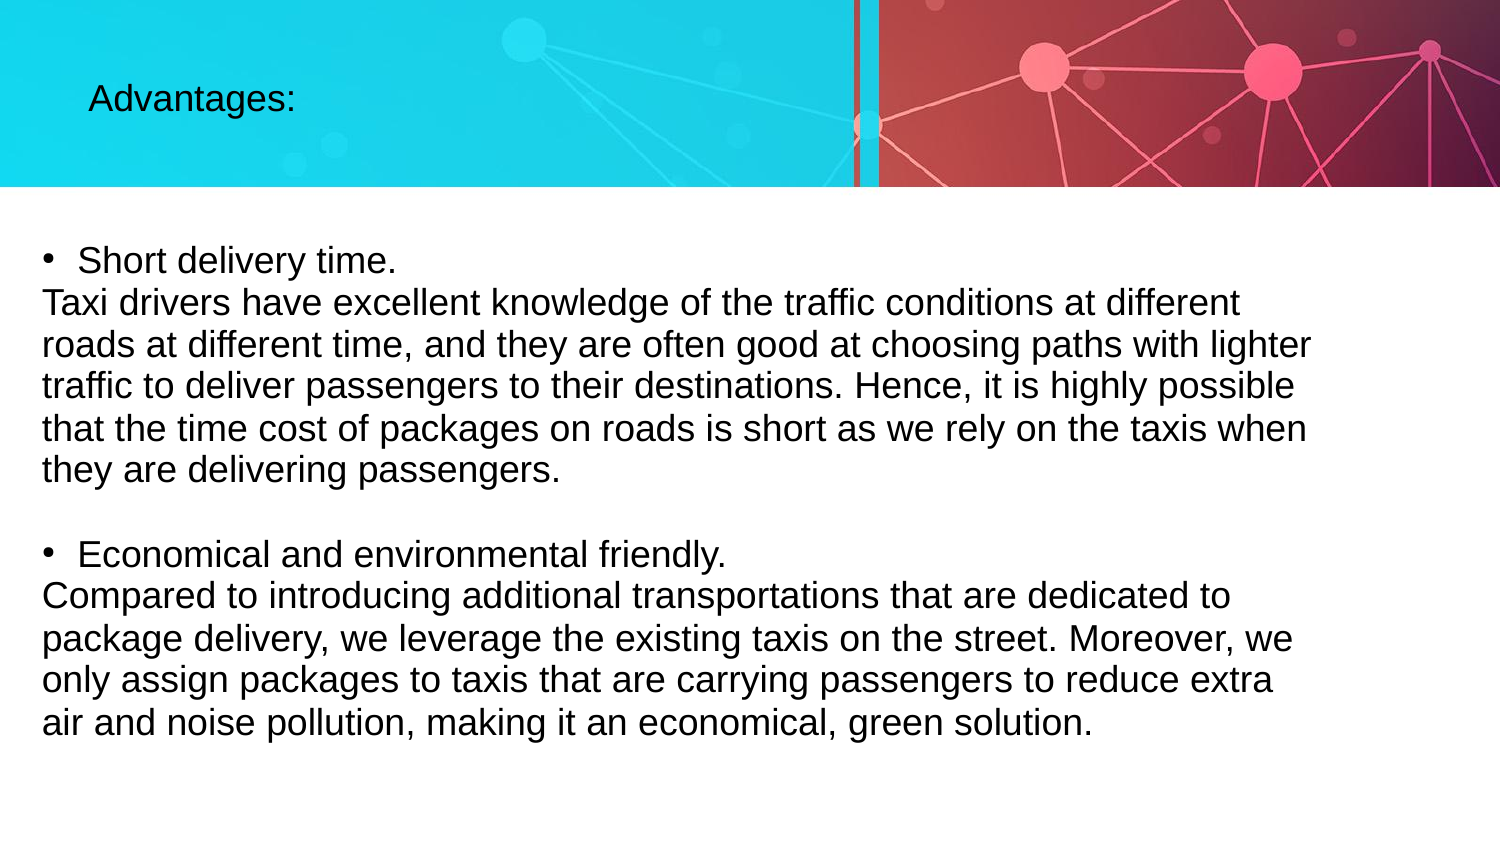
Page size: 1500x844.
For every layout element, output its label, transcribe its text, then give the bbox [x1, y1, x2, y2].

picture [0, 0, 1500, 844]
title Advantages: [73, 21, 1427, 172]
text_box Short delivery time. Taxi drivers have excellent knowledge of the traffic conditions at different roads at different time, and they are often good at choosing paths with lighter traffic to deliver passengers to their destinations. Hence, it is highly possible that the time cost of packages on roads is short as we rely on the taxis when they are delivering passengers. Economical and environmental friendly. Compared to introducing additional transportations that are dedicated to package delivery, we leverage the existing taxis on the street. Moreover, we only assign packages to taxis that are carrying passengers to reduce extra air and noise pollution, making it an economical, green solution. [27, 189, 1329, 827]
